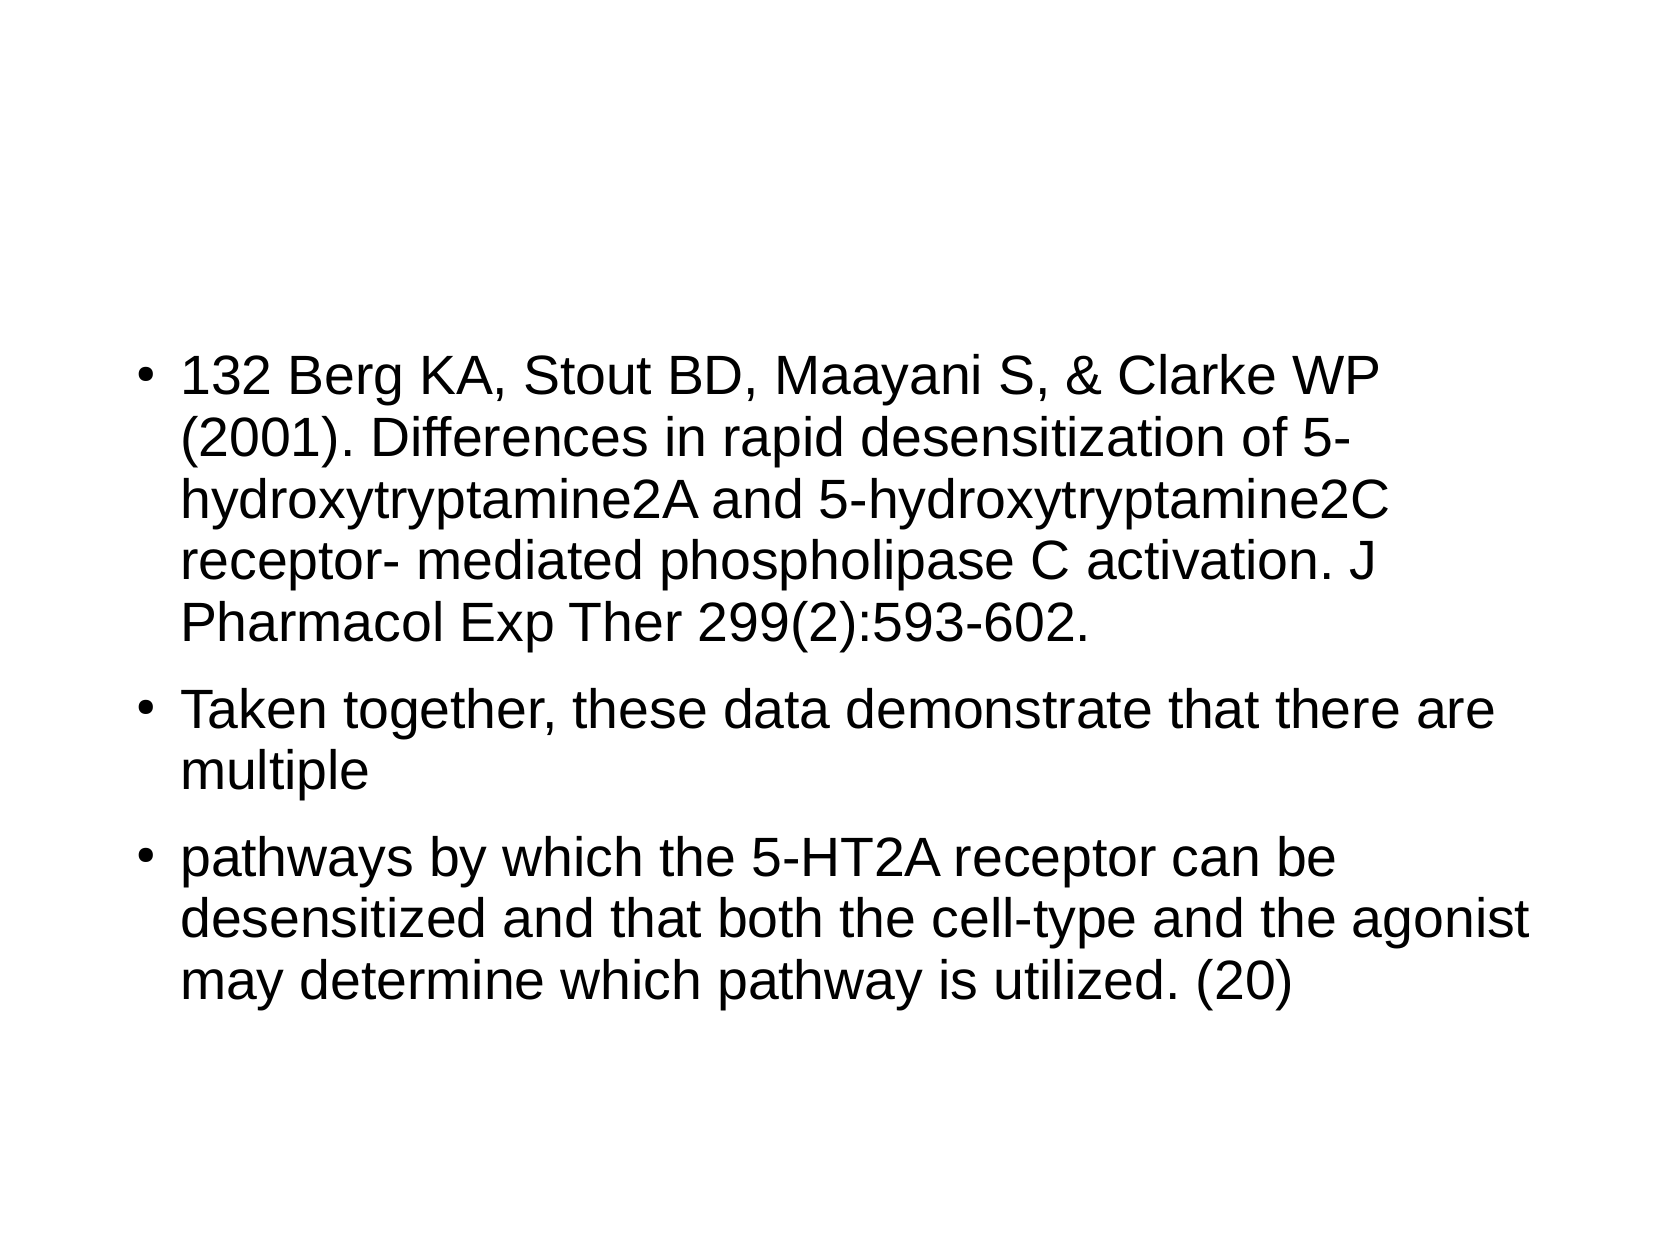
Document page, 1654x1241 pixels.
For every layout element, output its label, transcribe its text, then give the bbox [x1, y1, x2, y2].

list 132 Berg KA, Stout BD, Maayani S, & Clarke WP (2001). Differences in rapid desensitization of 5-hydroxytryptamine2A and 5-hydroxytryptamine2C receptor- mediated phospholipase C activation. J Pharmacol Exp Ther 299(2):593-602. Taken together, these data demonstrate that there are multiple pathways by which the 5-HT2A receptor can be desensitized and that both the cell-type and the agonist may determine which pathway is utilized. (20) [121, 344, 1534, 1064]
